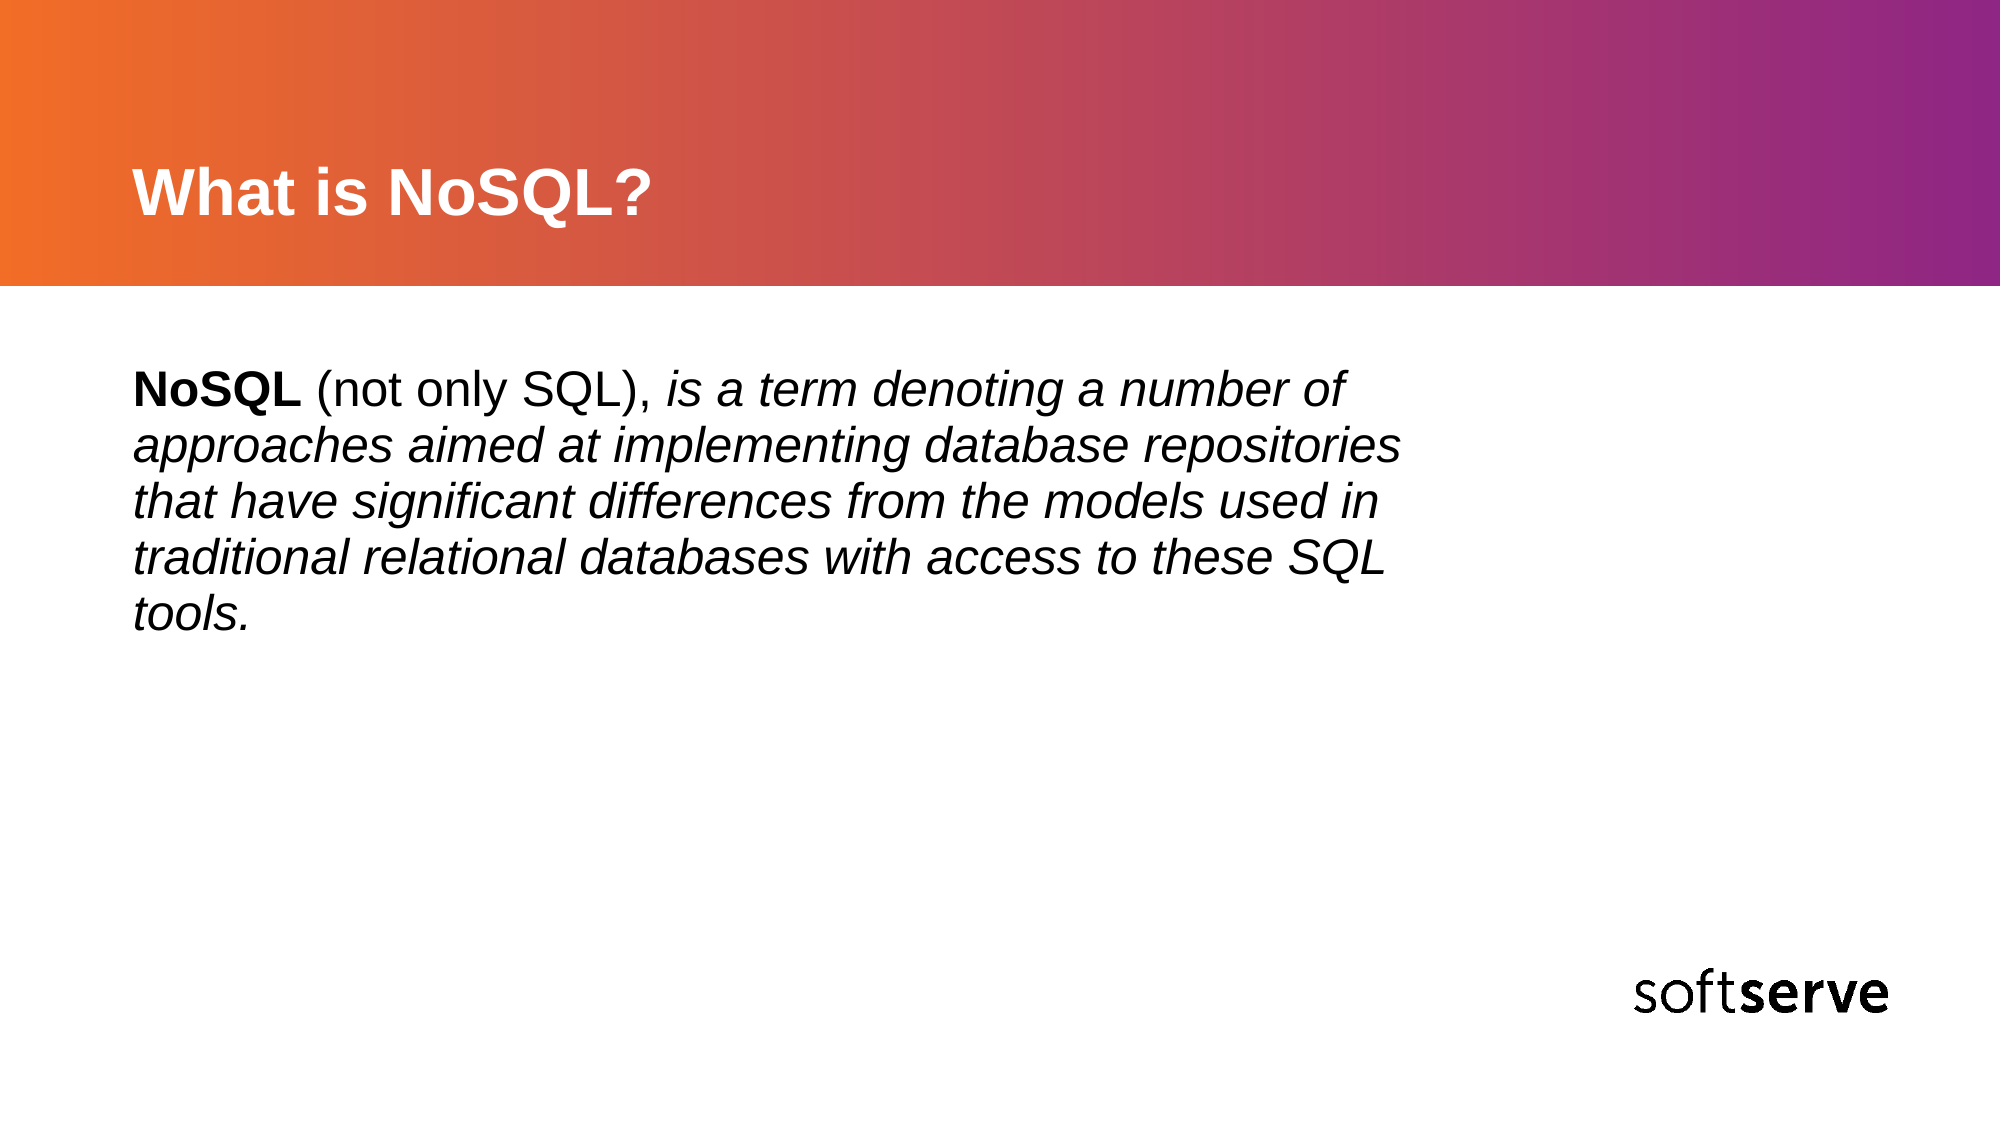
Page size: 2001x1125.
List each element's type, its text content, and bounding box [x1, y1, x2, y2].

text_box NoSQL (not only SQL), is a term denoting a number of approaches aimed at implementing database repositories that have significant differences from the models used in traditional relational databases with access to these SQL tools. [118, 354, 1477, 648]
picture [1634, 968, 1888, 1013]
text_box What is NoSQL? [118, 154, 1093, 237]
